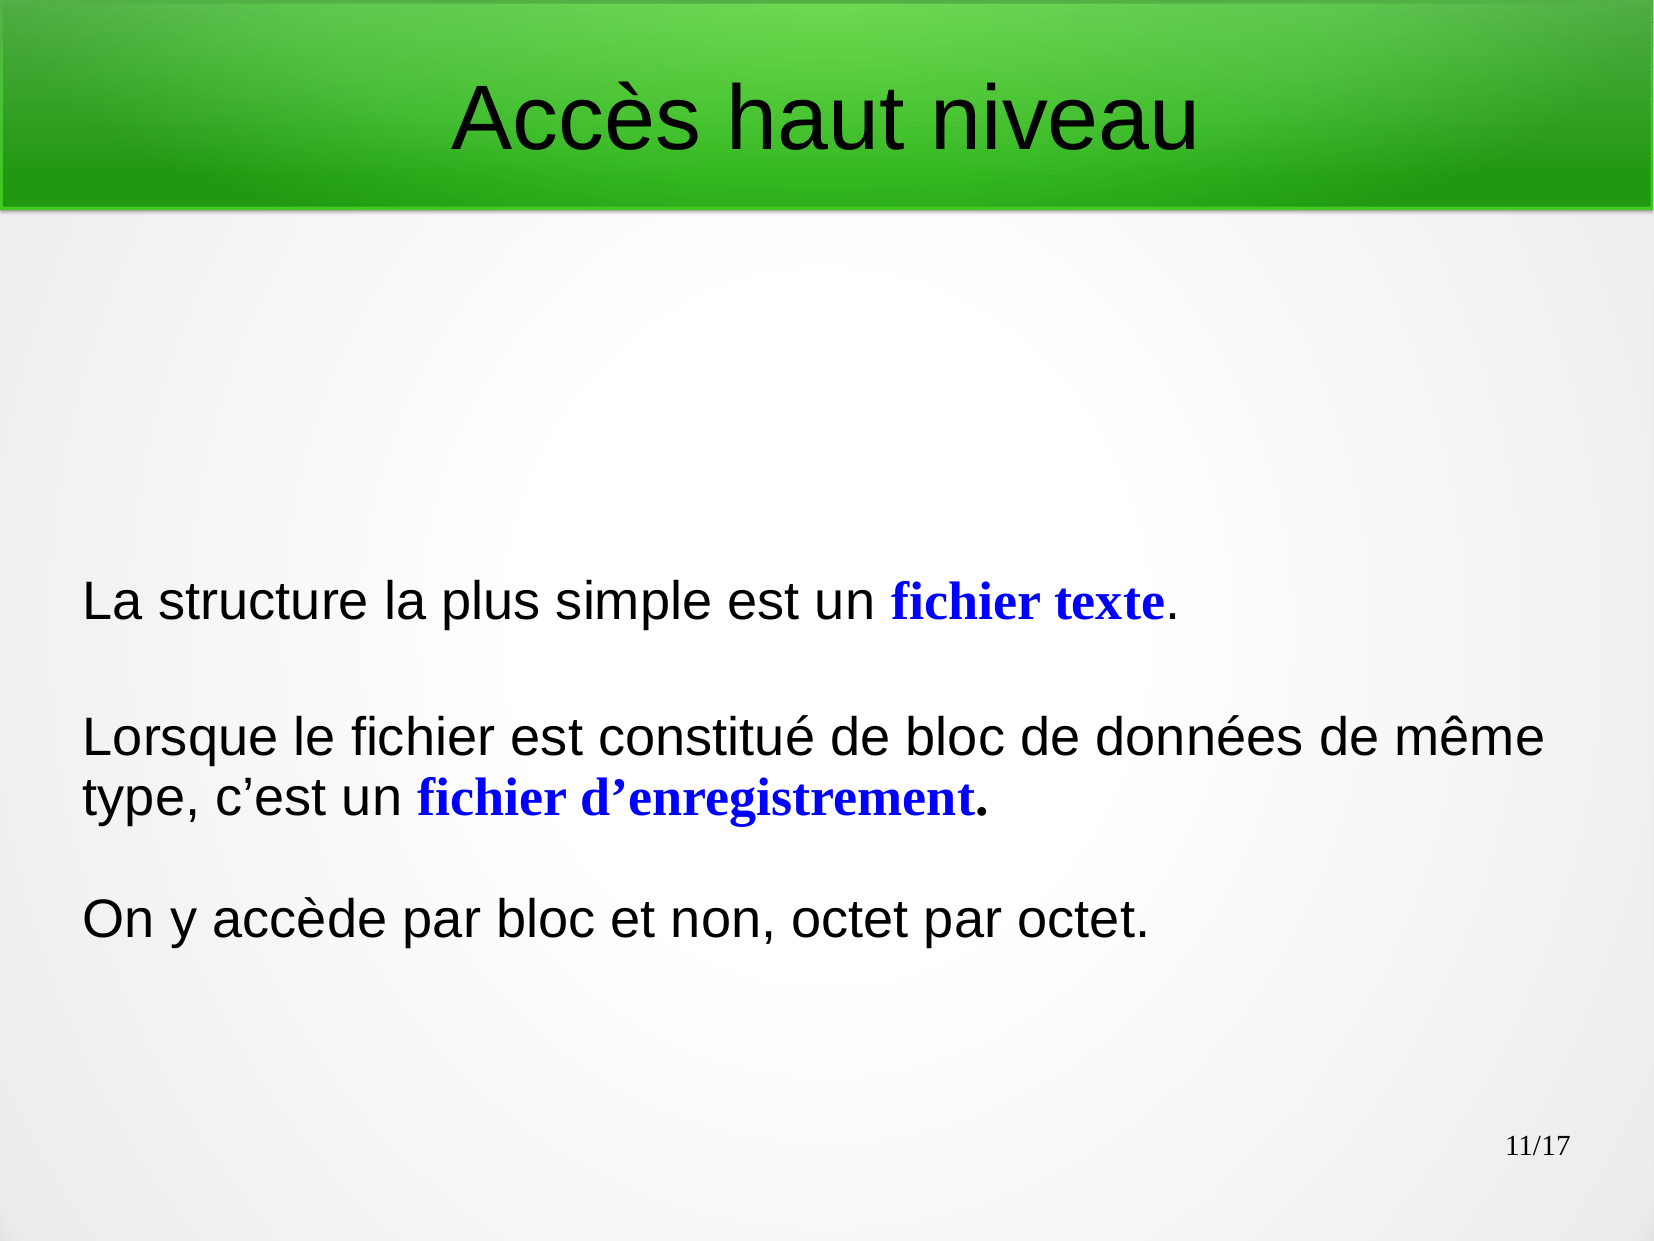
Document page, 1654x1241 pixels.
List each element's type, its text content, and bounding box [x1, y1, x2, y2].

subtitle La structure la plus simple est un fichier texte. Lorsque le fichier est constitué de bloc de données de même type, c’est un fichier d’enregistrement. On y accède par bloc et non, octet par octet. [82, 297, 1571, 1101]
title Accès haut niveau [82, 47, 1571, 189]
